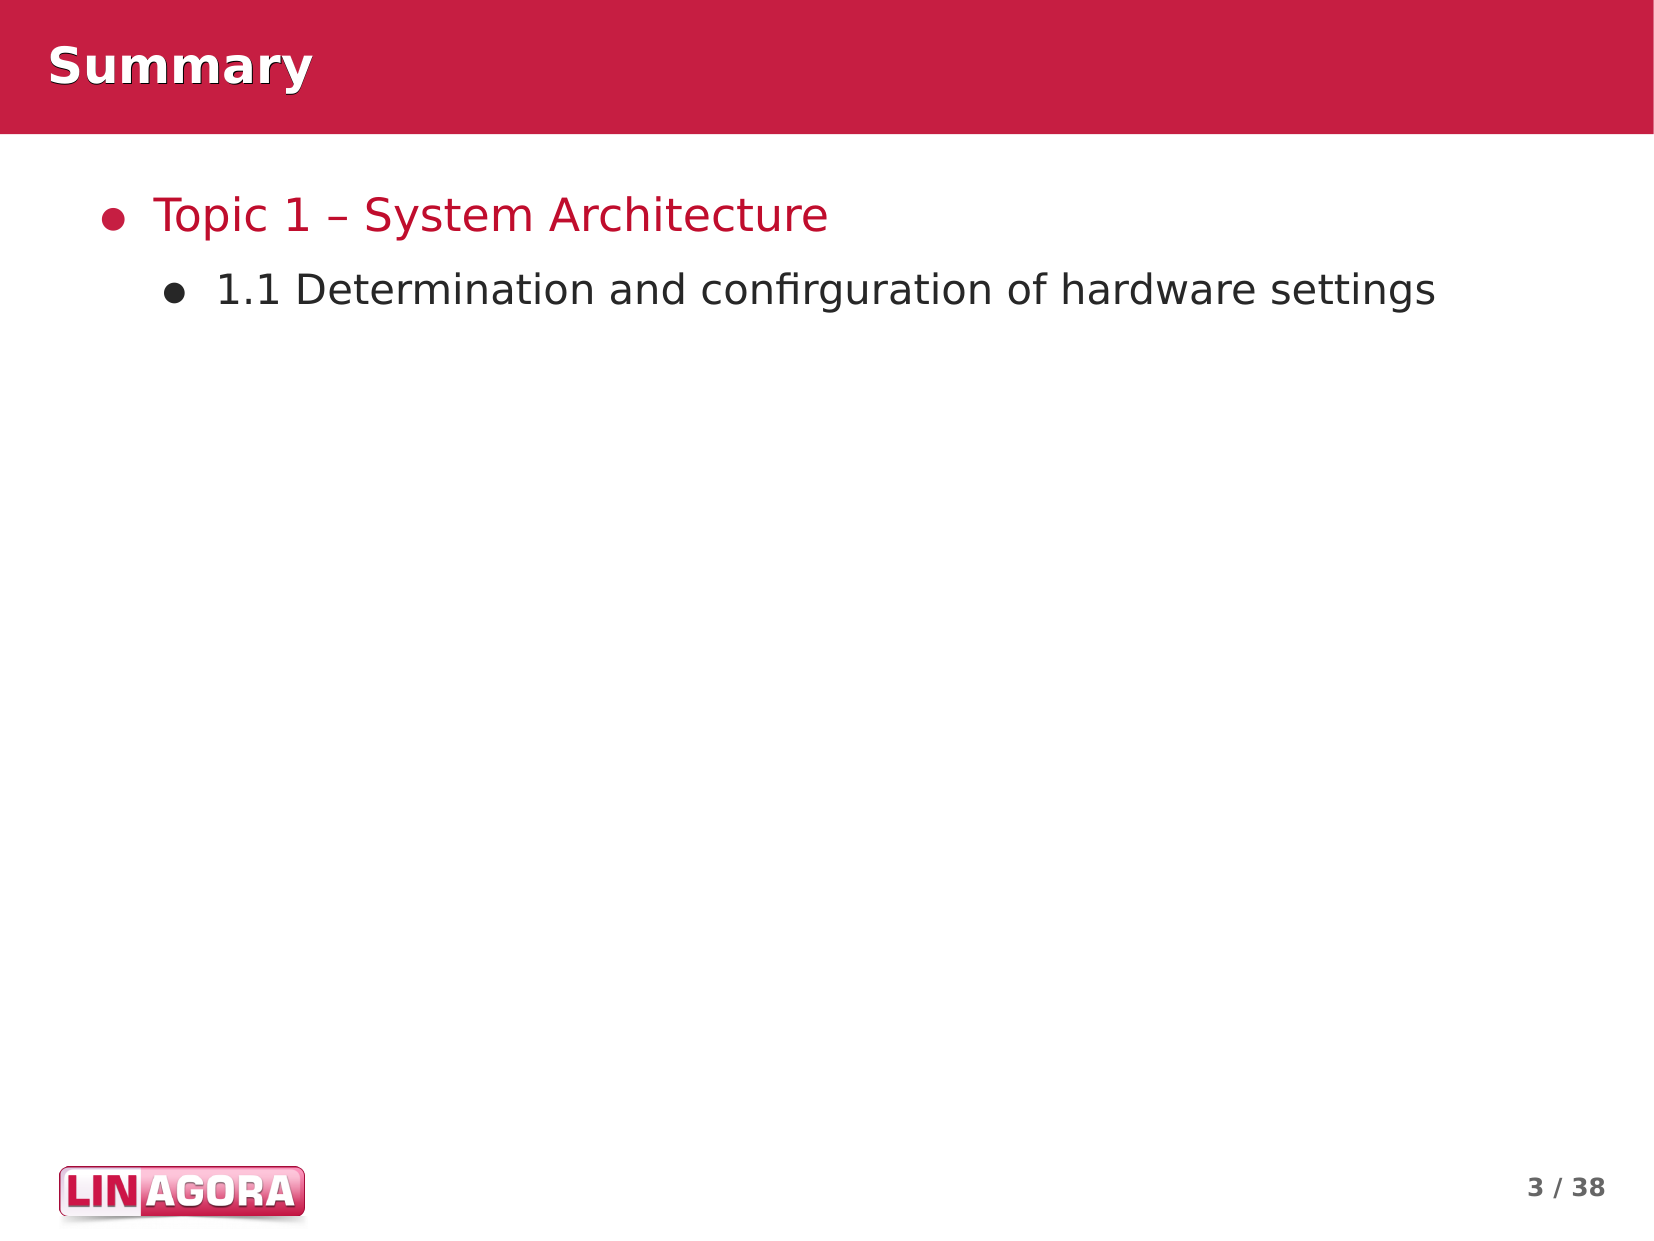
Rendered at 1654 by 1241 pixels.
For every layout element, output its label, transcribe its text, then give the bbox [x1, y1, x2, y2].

title Summary [47, 7, 1624, 126]
picture [59, 1166, 308, 1229]
list Topic 1 – System Architecture 1.1 Determination and confirguration of hardware settings [82, 188, 1571, 1134]
